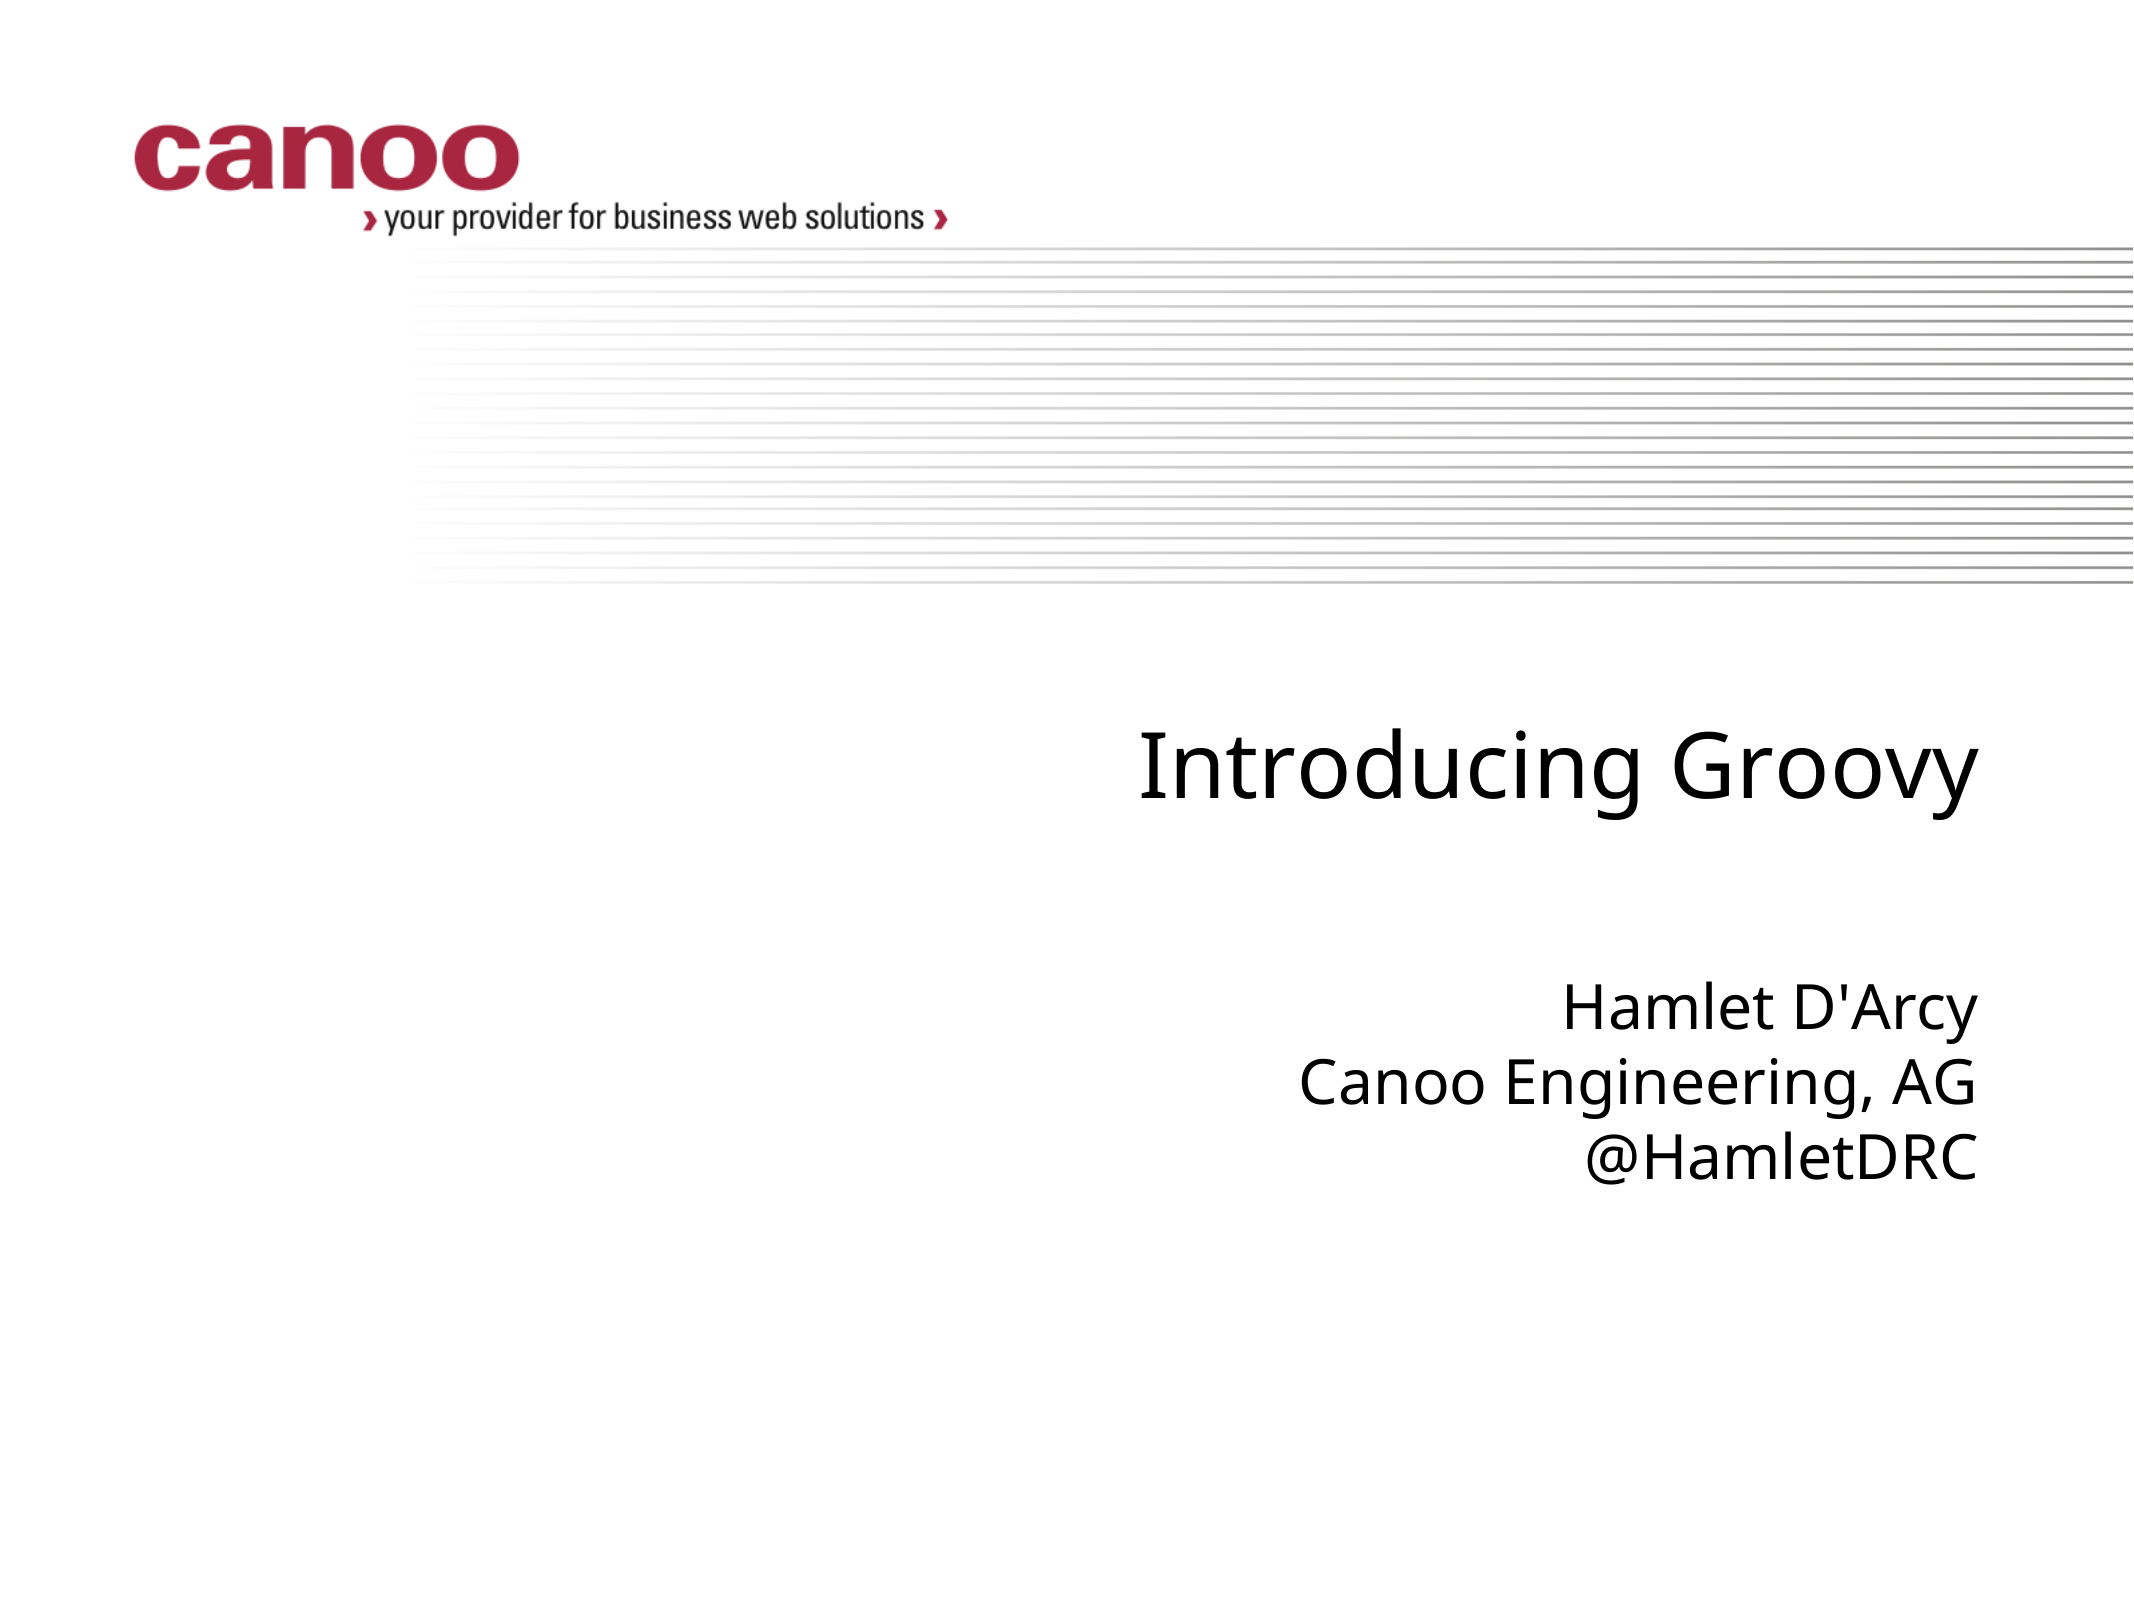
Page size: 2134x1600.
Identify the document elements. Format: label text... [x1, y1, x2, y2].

picture [0, 99, 2134, 675]
title Introducing Groovy Hamlet D'Arcy Canoo Engineering, AG @HamletDRC [172, 583, 1988, 1201]
